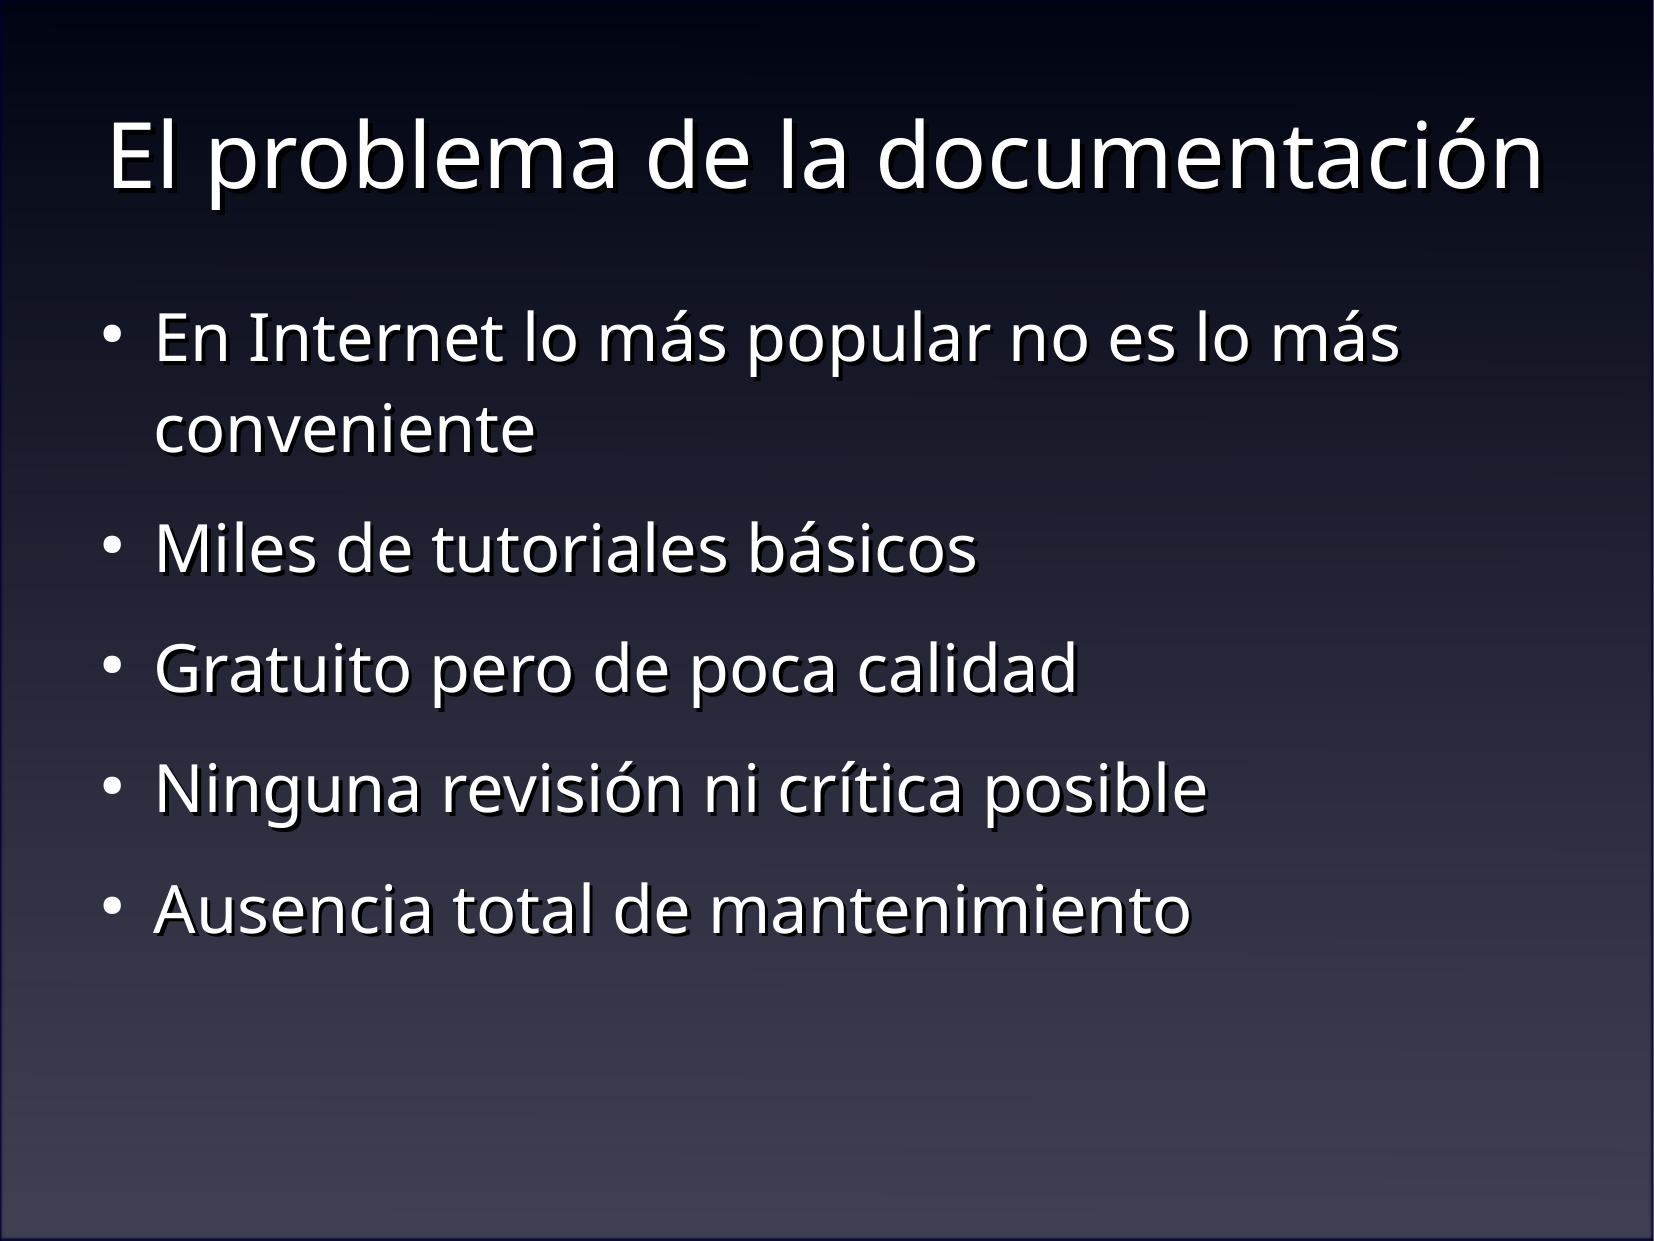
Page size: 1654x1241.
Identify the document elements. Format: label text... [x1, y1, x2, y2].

list En Internet lo más popular no es lo más conveniente Miles de tutoriales básicos Gratuito pero de poca calidad Ninguna revisión ni crítica posible Ausencia total de mantenimiento [82, 290, 1571, 1109]
picture [0, 0, 1654, 1241]
title El problema de la documentación [82, 49, 1571, 257]
